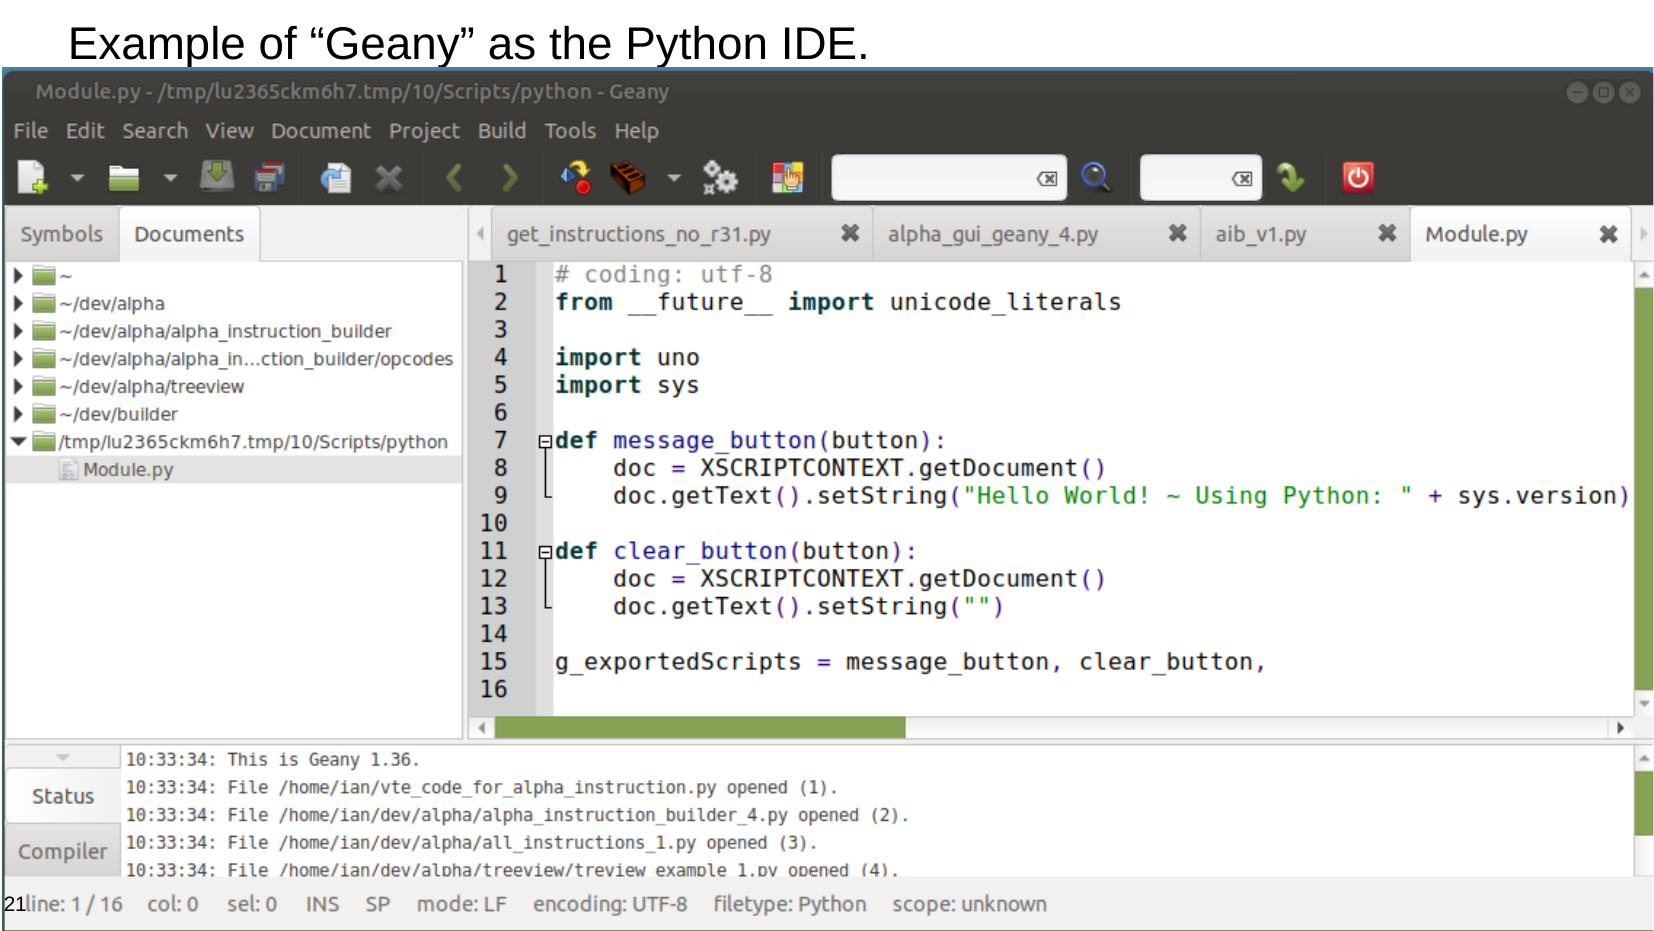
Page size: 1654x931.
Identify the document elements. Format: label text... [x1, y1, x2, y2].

text_box <number> [0, 885, 113, 924]
picture [2, 67, 1654, 931]
subtitle Example of “Geany” as the Python IDE. [67, 17, 1557, 67]
